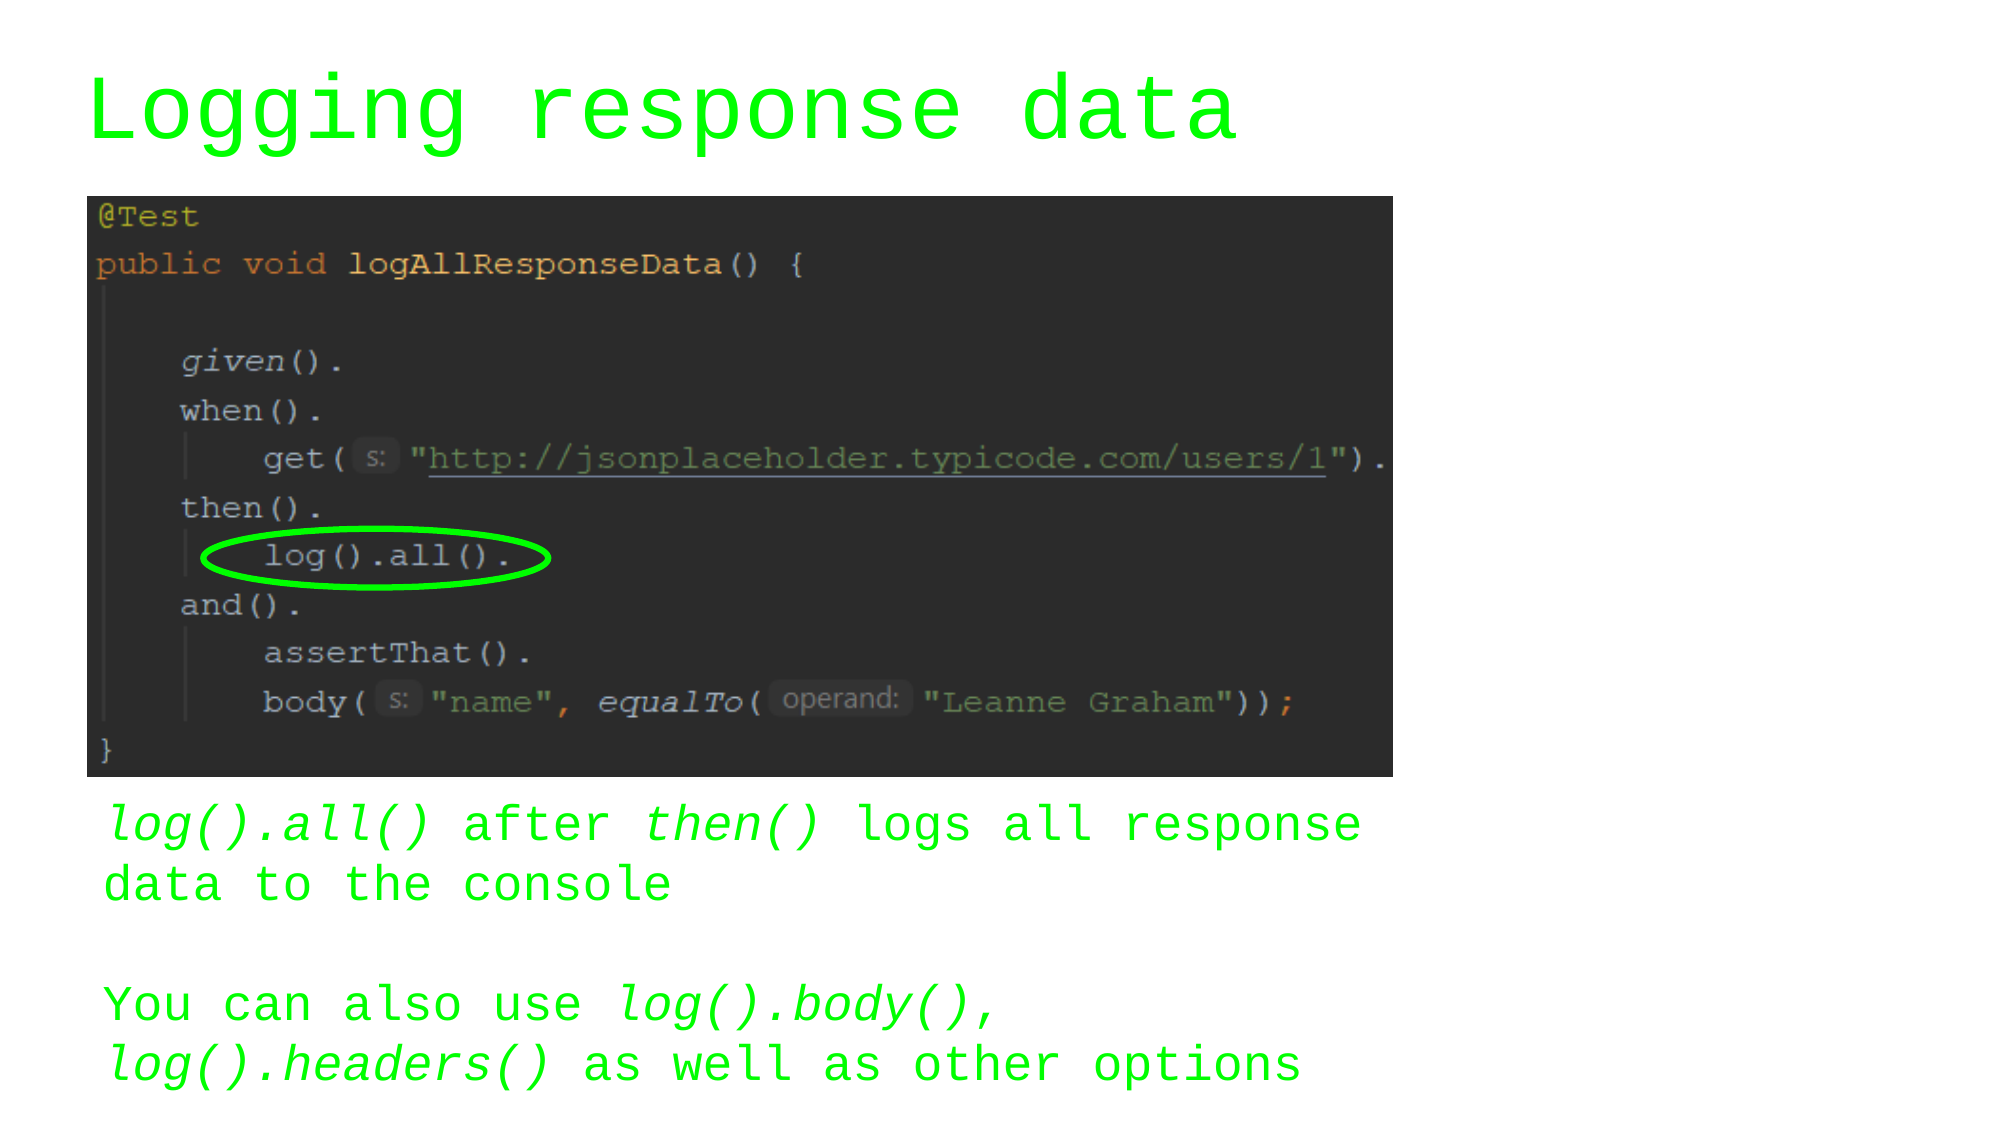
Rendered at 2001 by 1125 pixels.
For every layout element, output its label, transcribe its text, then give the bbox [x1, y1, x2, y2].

title Logging response data [69, 0, 1726, 218]
picture [87, 218, 1393, 777]
text_box log().all() after then() logs all response data to the console You can also use log().body(), log().headers() as well as other options [87, 782, 1414, 1101]
